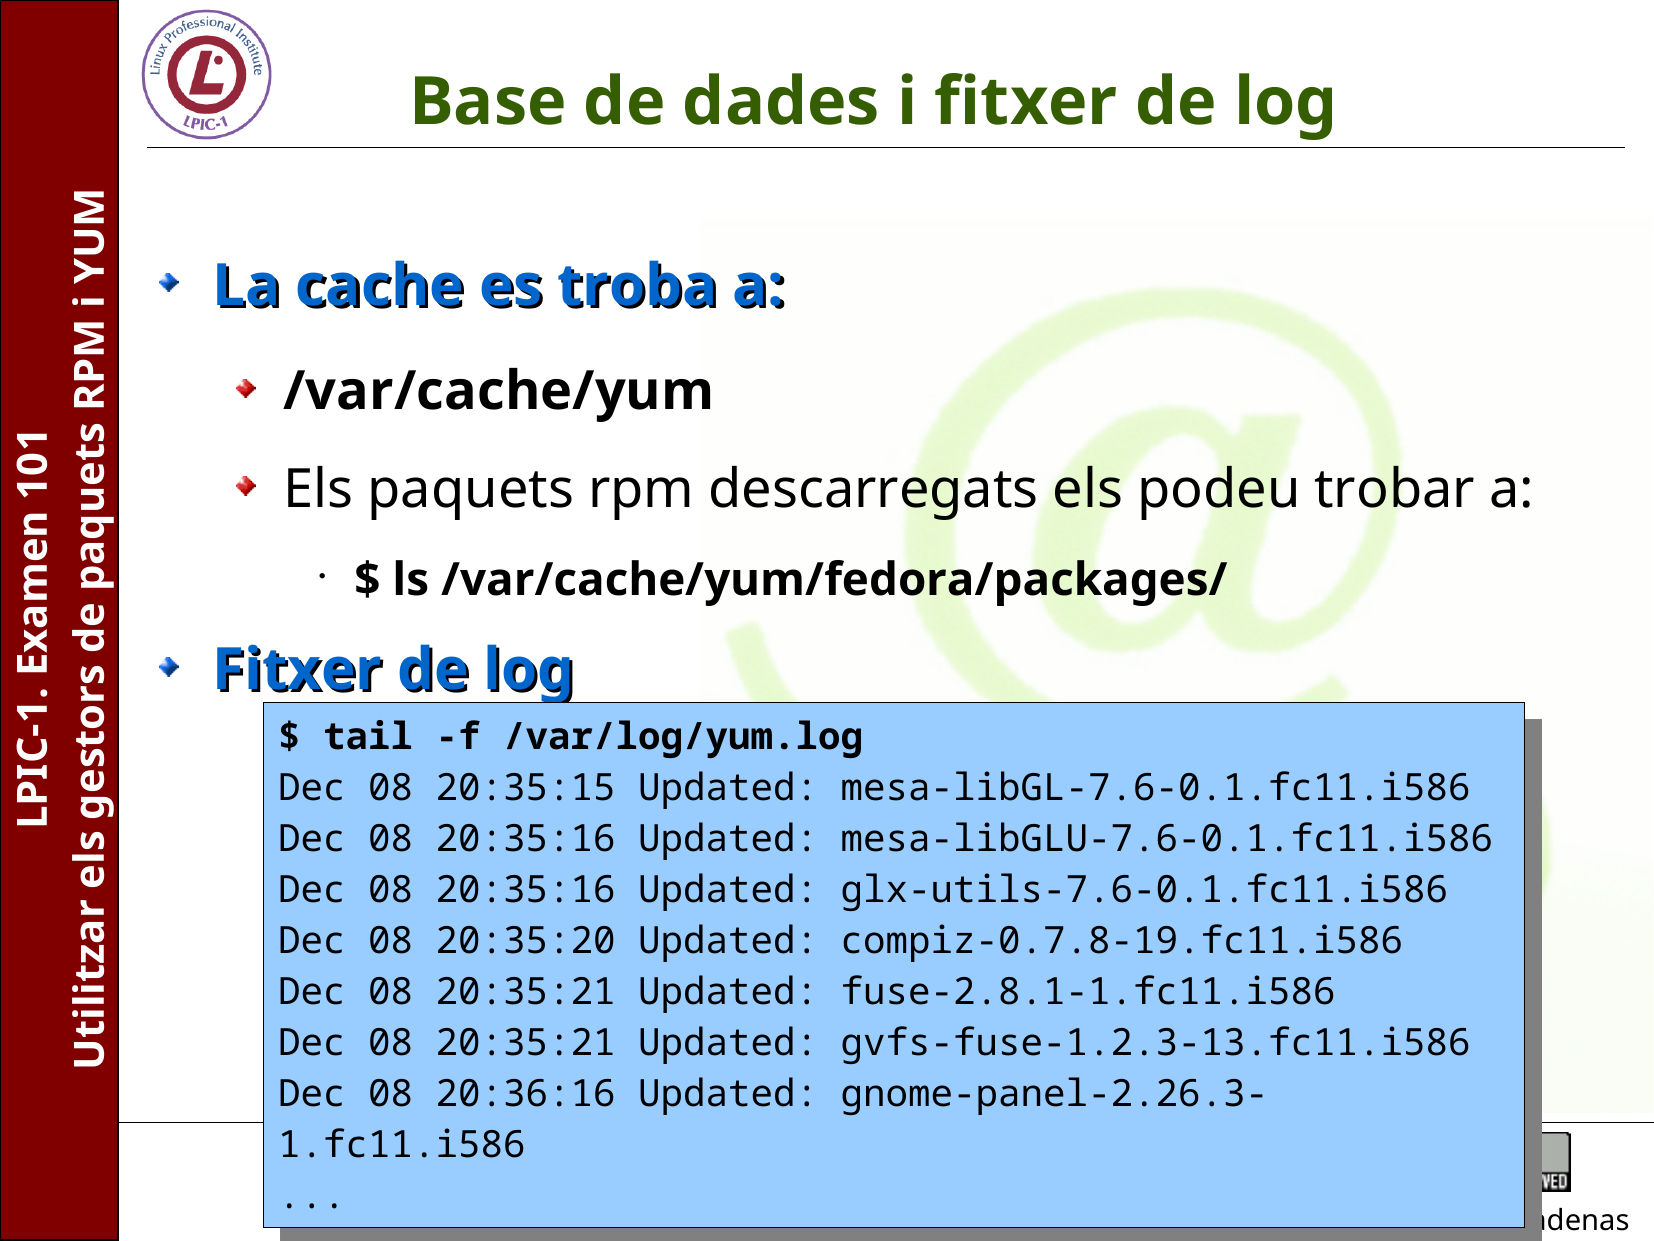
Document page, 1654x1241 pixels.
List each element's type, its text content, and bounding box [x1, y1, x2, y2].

text_box $ tail -f /var/log/yum.log Dec 08 20:35:15 Updated: mesa-libGL-7.6-0.1.fc11.i586 Dec 08 20:35:16 Updated: mesa-libGLU-7.6-0.1.fc11.i586 Dec 08 20:35:16 Updated: glx-utils-7.6-0.1.fc11.i586 Dec 08 20:35:20 Updated: compiz-0.7.8-19.fc11.i586 Dec 08 20:35:21 Updated: fuse-2.8.1-1.fc11.i586 Dec 08 20:35:21 Updated: gvfs-fuse-1.2.3-13.fc11.i586 Dec 08 20:36:16 Updated: gnome-panel-2.26.3-1.fc11.i586 ... [263, 702, 1525, 1092]
title Base de dades i fitxer de log [129, 55, 1619, 142]
list La cache es troba a: /var/cache/yum Els paquets rpm descarregats els podeu trobar a: $ ls /var/cache/yum/fedora/packages/ Fitxer de log [141, 242, 1630, 1078]
picture [1542, 1132, 1571, 1192]
picture [700, 217, 1654, 1113]
picture [135, 5, 277, 55]
